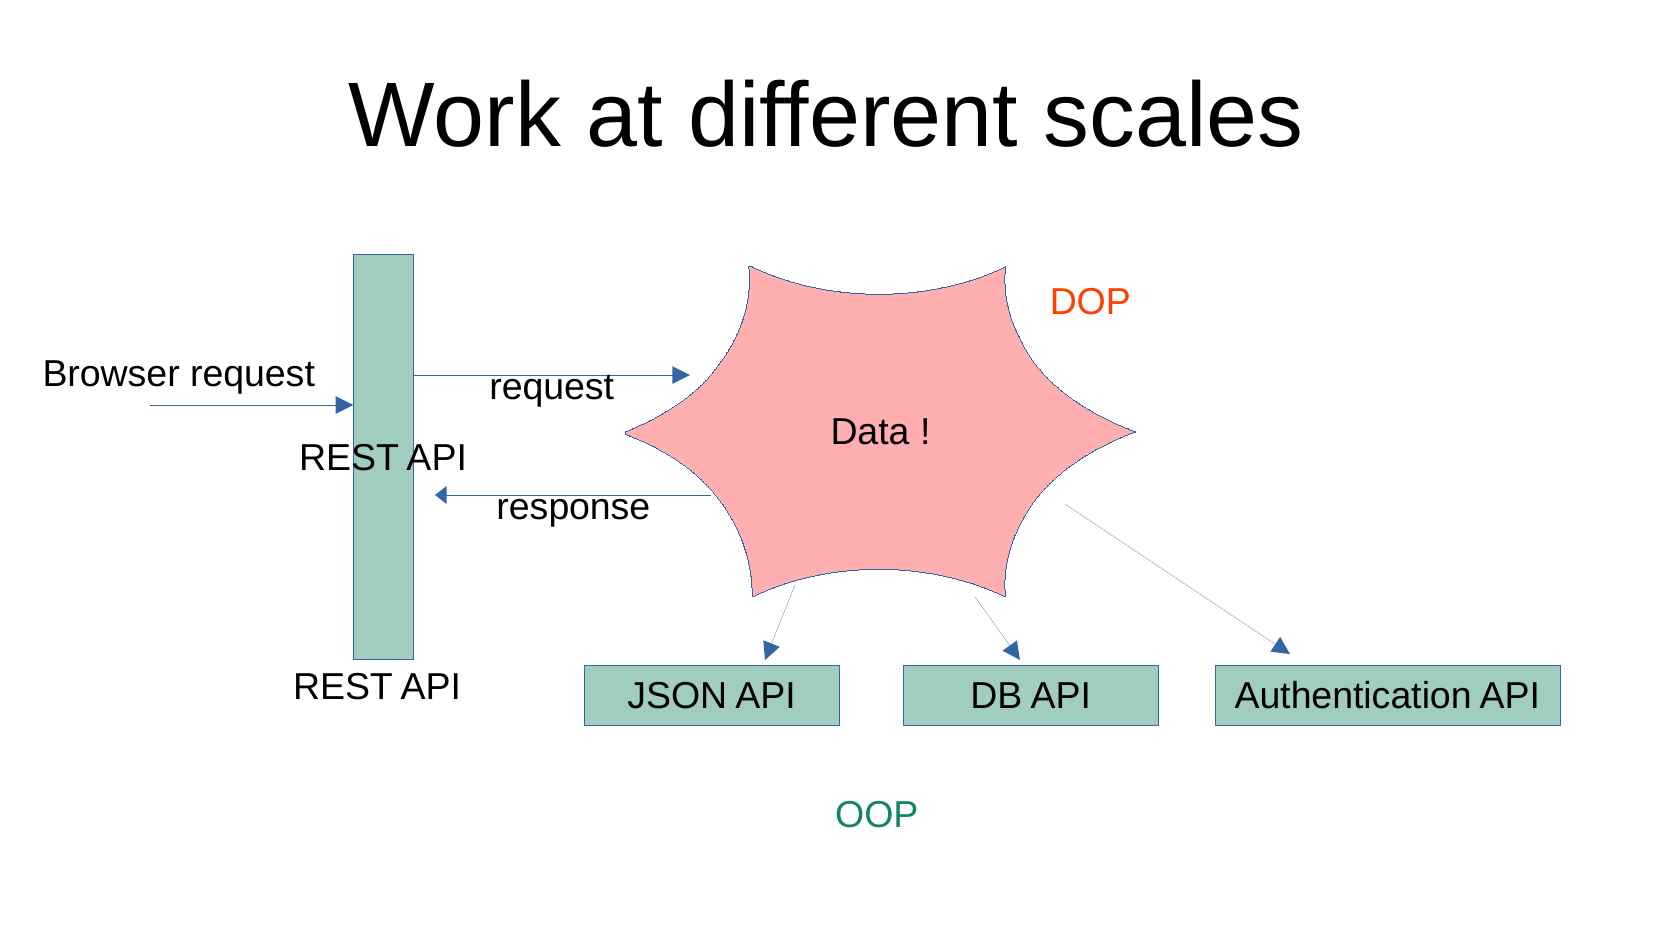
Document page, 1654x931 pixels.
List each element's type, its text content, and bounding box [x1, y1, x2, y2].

text_box Authentication API [1215, 665, 1561, 726]
text_box DOP [1035, 273, 1146, 331]
text_box REST API [278, 657, 477, 715]
text_box OOP [820, 786, 934, 844]
text_box REST API [353, 254, 414, 657]
text_box DB API [903, 665, 1159, 726]
title Work at different scales [82, 37, 1571, 193]
text_box JSON API [584, 665, 840, 726]
text_box Data ! [625, 266, 1136, 597]
text_box Browser request [27, 345, 330, 402]
